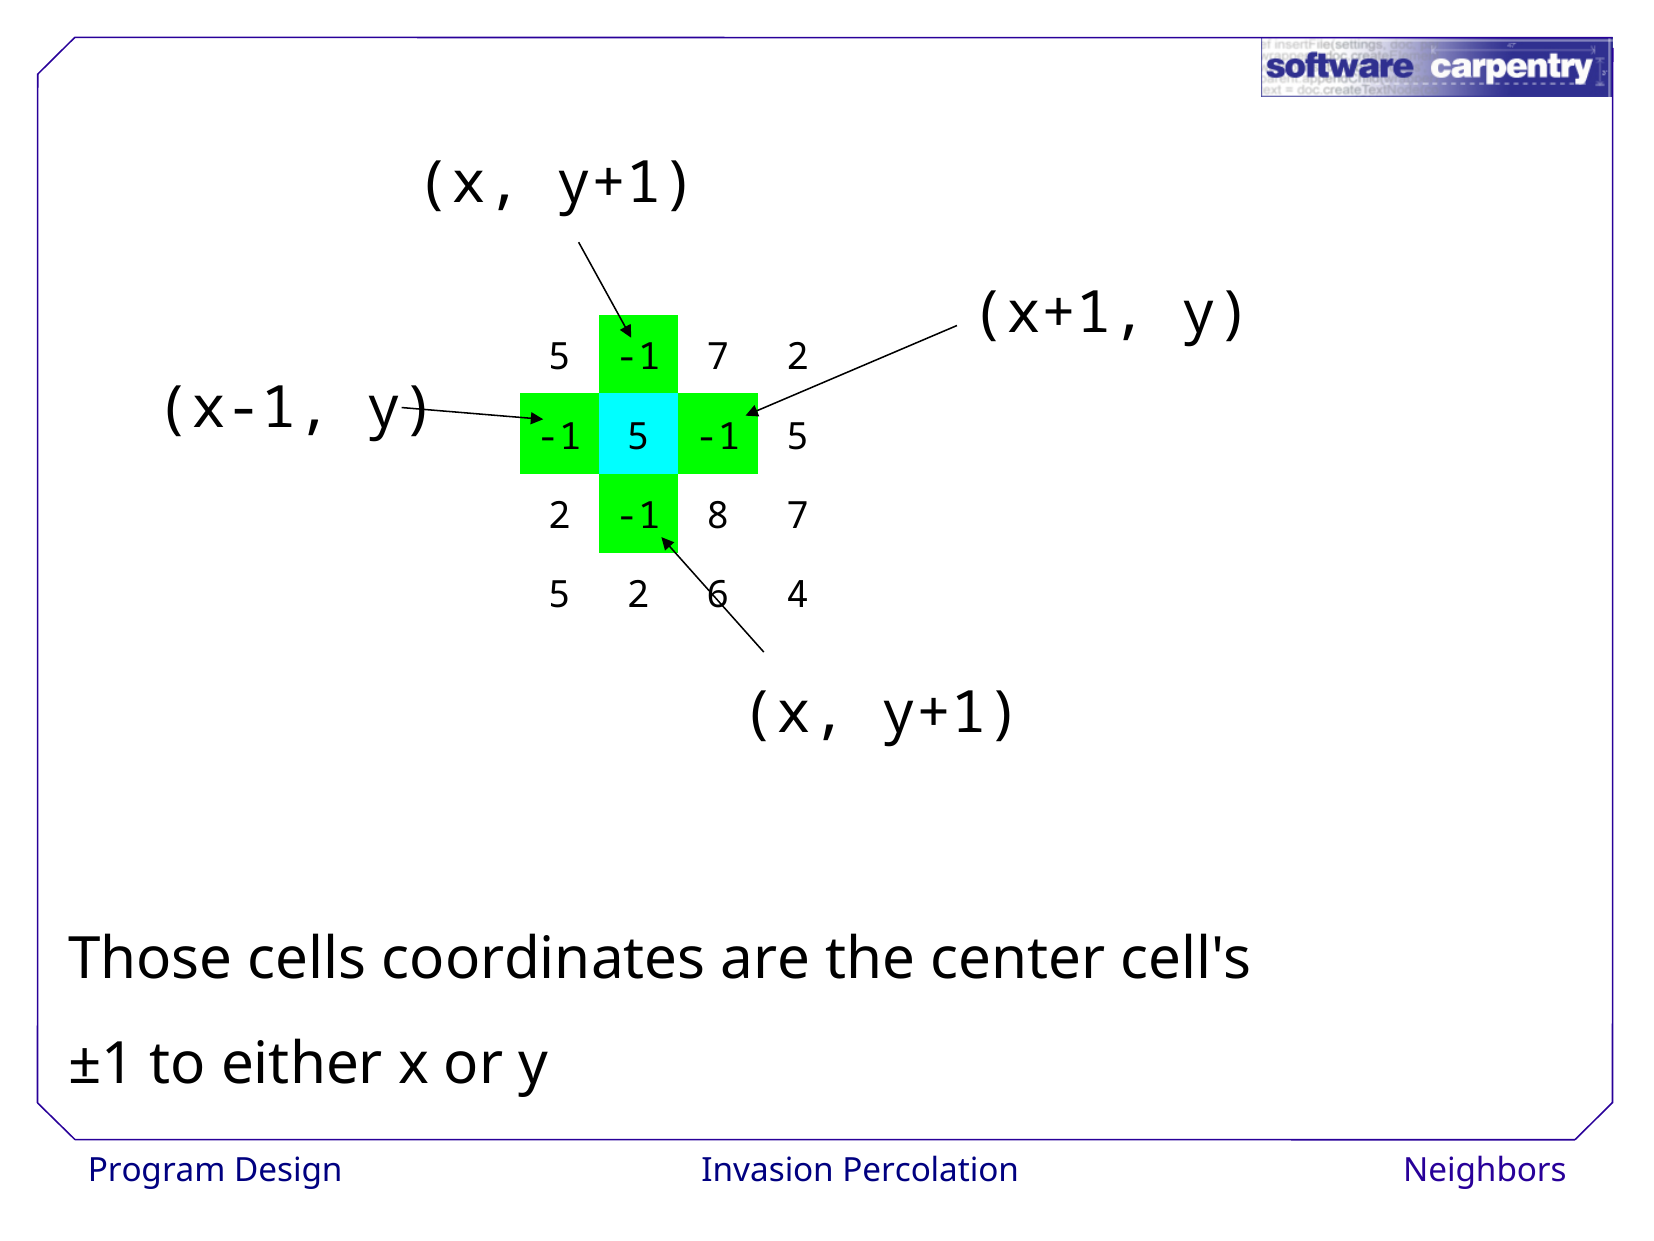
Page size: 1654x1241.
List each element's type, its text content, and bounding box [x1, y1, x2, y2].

table_cell 5 [599, 393, 678, 474]
text_box (x+1, y) [956, 265, 1223, 363]
table_cell 2 [599, 553, 678, 632]
table_cell -1 [599, 474, 678, 553]
table_header 2 [758, 315, 837, 393]
text_box (x-1, y) [141, 360, 378, 457]
table_cell 7 [758, 474, 837, 553]
table_cell -1 [678, 393, 758, 474]
table_cell 5 [520, 553, 599, 632]
table_cell 6 [714, 593, 723, 602]
table_cell 5 [758, 393, 837, 474]
table_header 7 [678, 315, 758, 393]
table_cell -1 [520, 393, 599, 474]
table_cell 4 [758, 553, 837, 632]
table_cell 6 [678, 553, 758, 632]
table_header 5 [520, 315, 599, 393]
picture [1261, 39, 1613, 97]
table_cell 5 [758, 393, 794, 409]
table_cell 2 [520, 474, 599, 553]
text_box (x, y+1) [401, 135, 668, 233]
table_cell 6 [712, 597, 719, 605]
text_box (x, y+1) [726, 665, 993, 762]
table_cell 6 [678, 559, 743, 632]
table_header -1 [599, 315, 678, 393]
table_header 2 [803, 378, 837, 393]
table_cell 8 [678, 474, 758, 553]
text_box Those cells coordinates are the center cell's ±1 to either x or y [53, 877, 1418, 1104]
